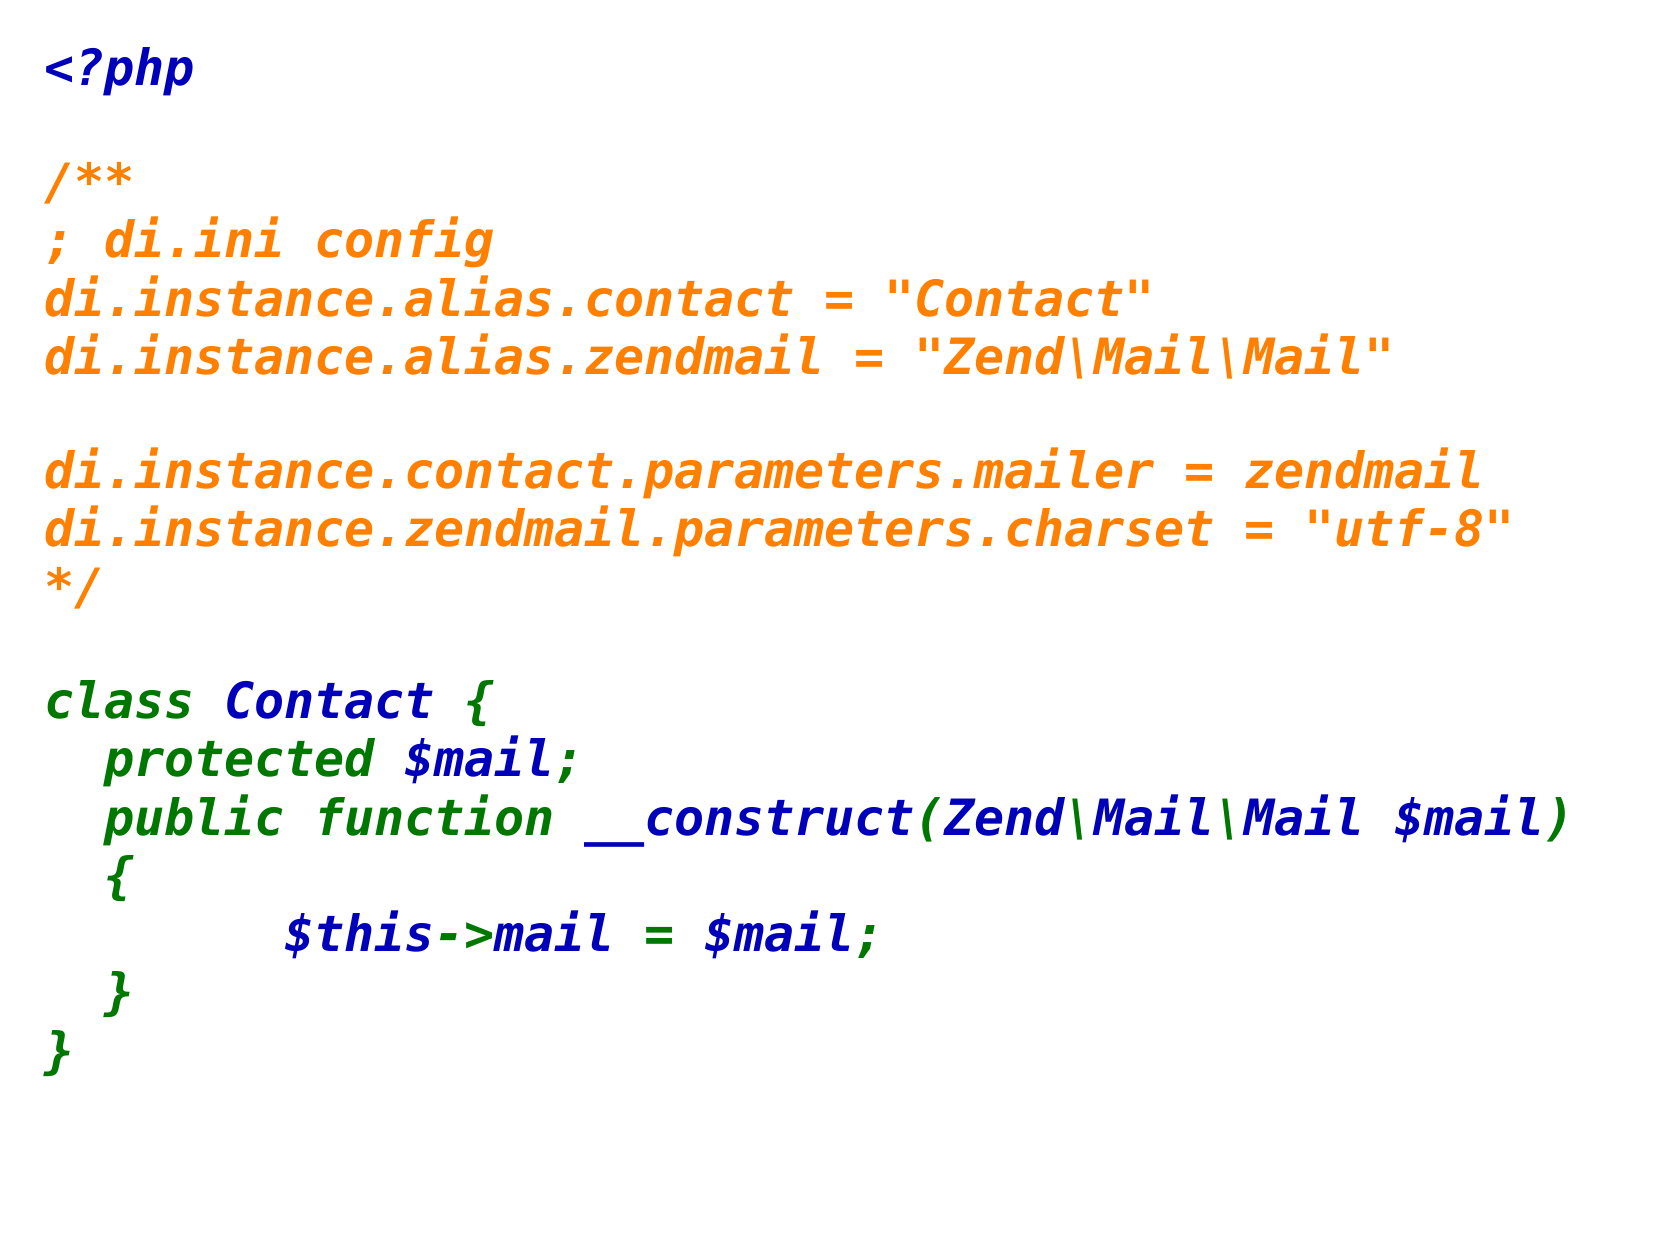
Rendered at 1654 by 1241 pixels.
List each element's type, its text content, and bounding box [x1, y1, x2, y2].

text_box <?php /** ; di.ini config di.instance.alias.contact = "Contact" di.instance.alias.zendmail = "Zend\Mail\Mail" di.instance.contact.parameters.mailer = zendmail di.instance.zendmail.parameters.charset = "utf-8" */ class Contact { protected $mail; public function __construct(Zend\Mail\Mail $mail) { $this->mail = $mail; } } [29, 31, 1625, 1182]
